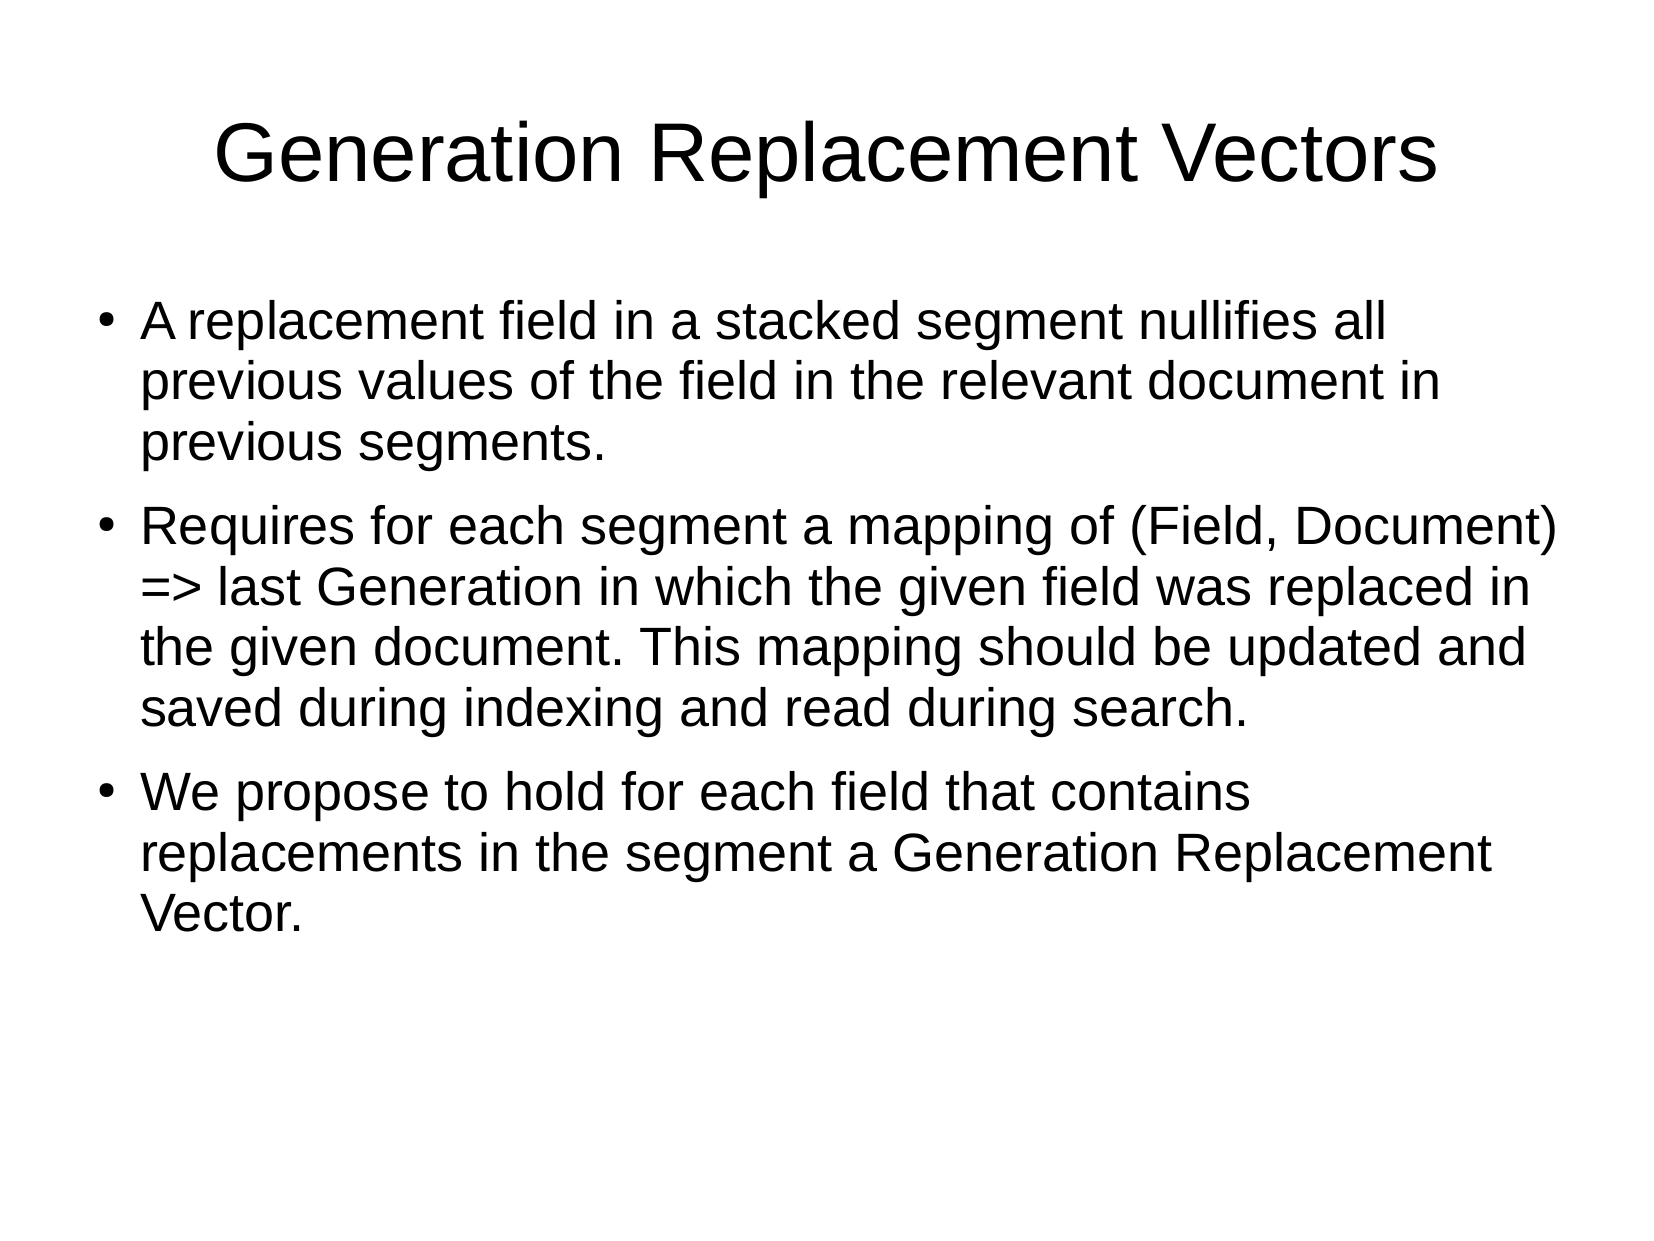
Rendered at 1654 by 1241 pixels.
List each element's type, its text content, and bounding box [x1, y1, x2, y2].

title Generation Replacement Vectors [82, 49, 1571, 257]
list A replacement field in a stacked segment nullifies all previous values of the field in the relevant document in previous segments. Requires for each segment a mapping of (Field, Document) => last Generation in which the given field was replaced in the given document. This mapping should be updated and saved during indexing and read during search. We propose to hold for each field that contains replacements in the segment a Generation Replacement Vector. [82, 290, 1571, 1010]
